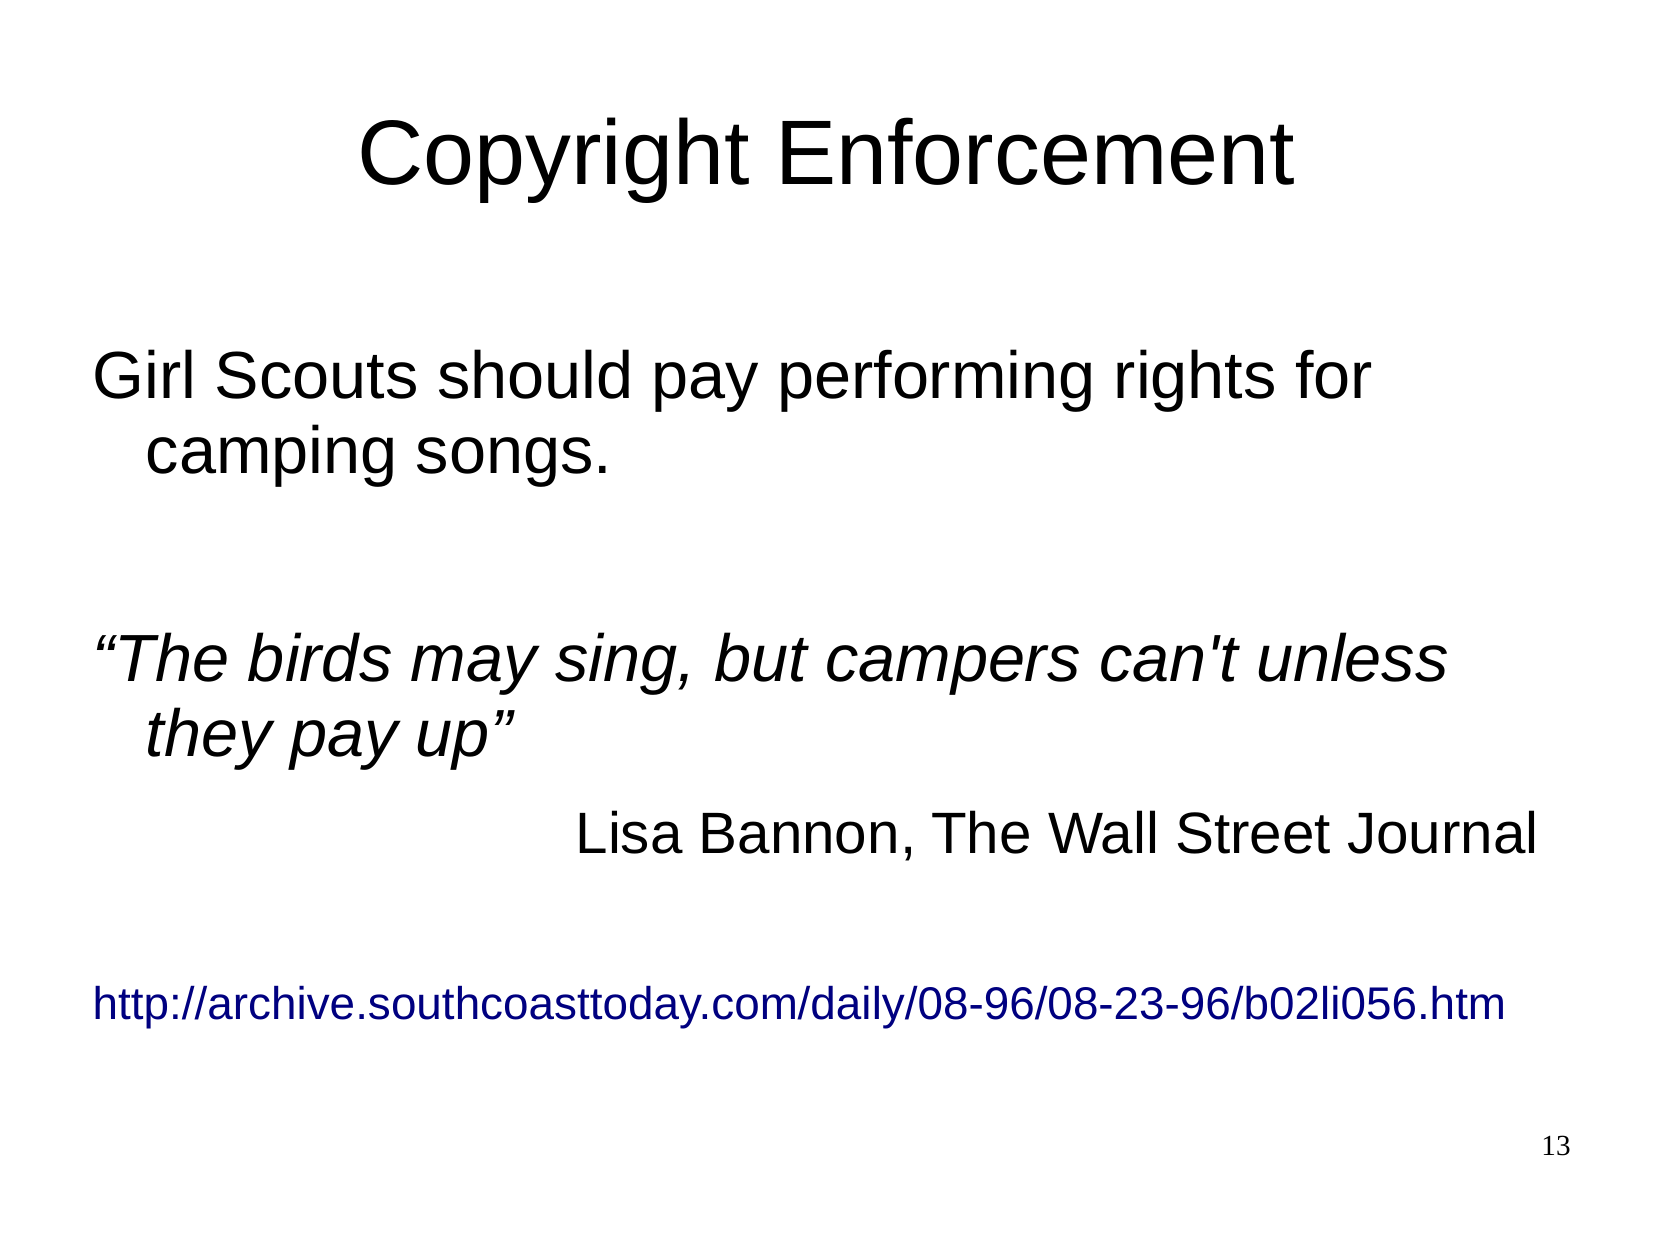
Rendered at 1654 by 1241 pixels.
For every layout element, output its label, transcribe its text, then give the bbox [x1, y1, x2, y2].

title Copyright Enforcement [82, 49, 1571, 257]
list Girl Scouts should pay performing rights for camping songs. “The birds may sing, but campers can't unless they pay up” Lisa Bannon, The Wall Street Journal http://archive.southcoasttoday.com/daily/08-96/08-23-96/b02li056.htm [75, 337, 1564, 1029]
